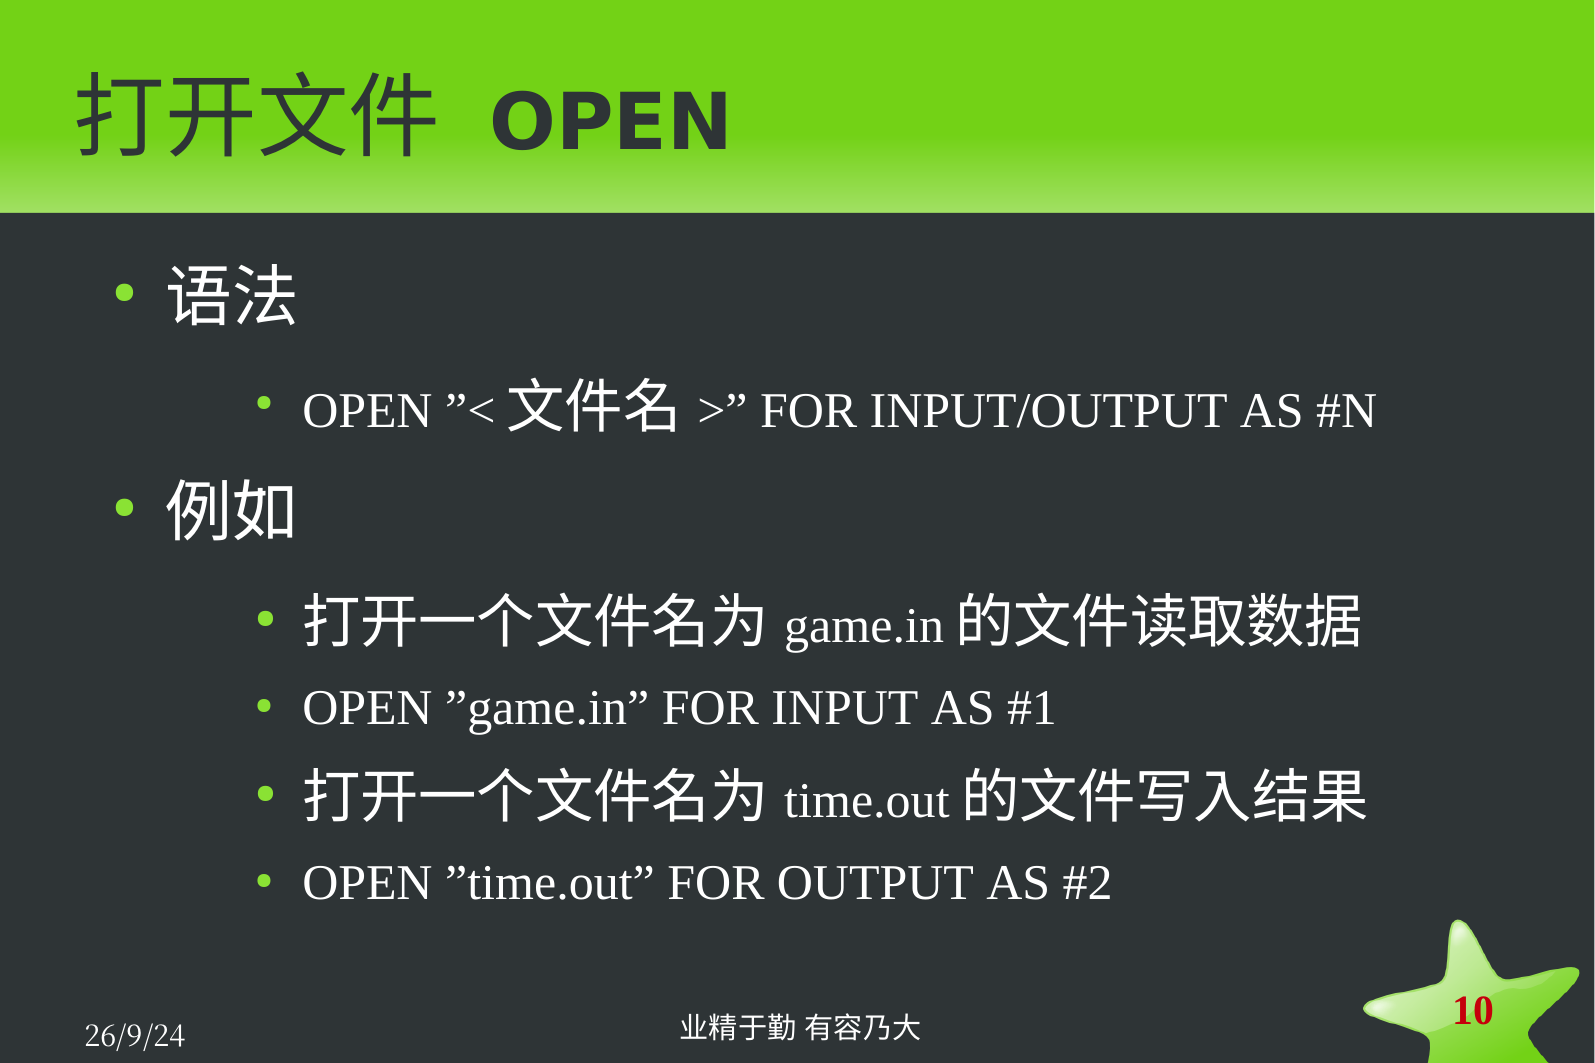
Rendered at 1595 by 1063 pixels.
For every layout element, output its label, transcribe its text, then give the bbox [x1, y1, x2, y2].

list 语法 OPEN ”<文件名>” FOR INPUT/OUTPUT AS #N 例如 打开一个文件名为game.in的文件读取数据 OPEN ”game.in” FOR INPUT AS #1 打开一个文件名为time.out的文件写入结果 OPEN ”time.out” FOR OUTPUT AS #2 [79, 248, 1515, 951]
picture [0, 0, 1595, 1063]
title 打开文件 OPEN [74, 25, 1510, 203]
